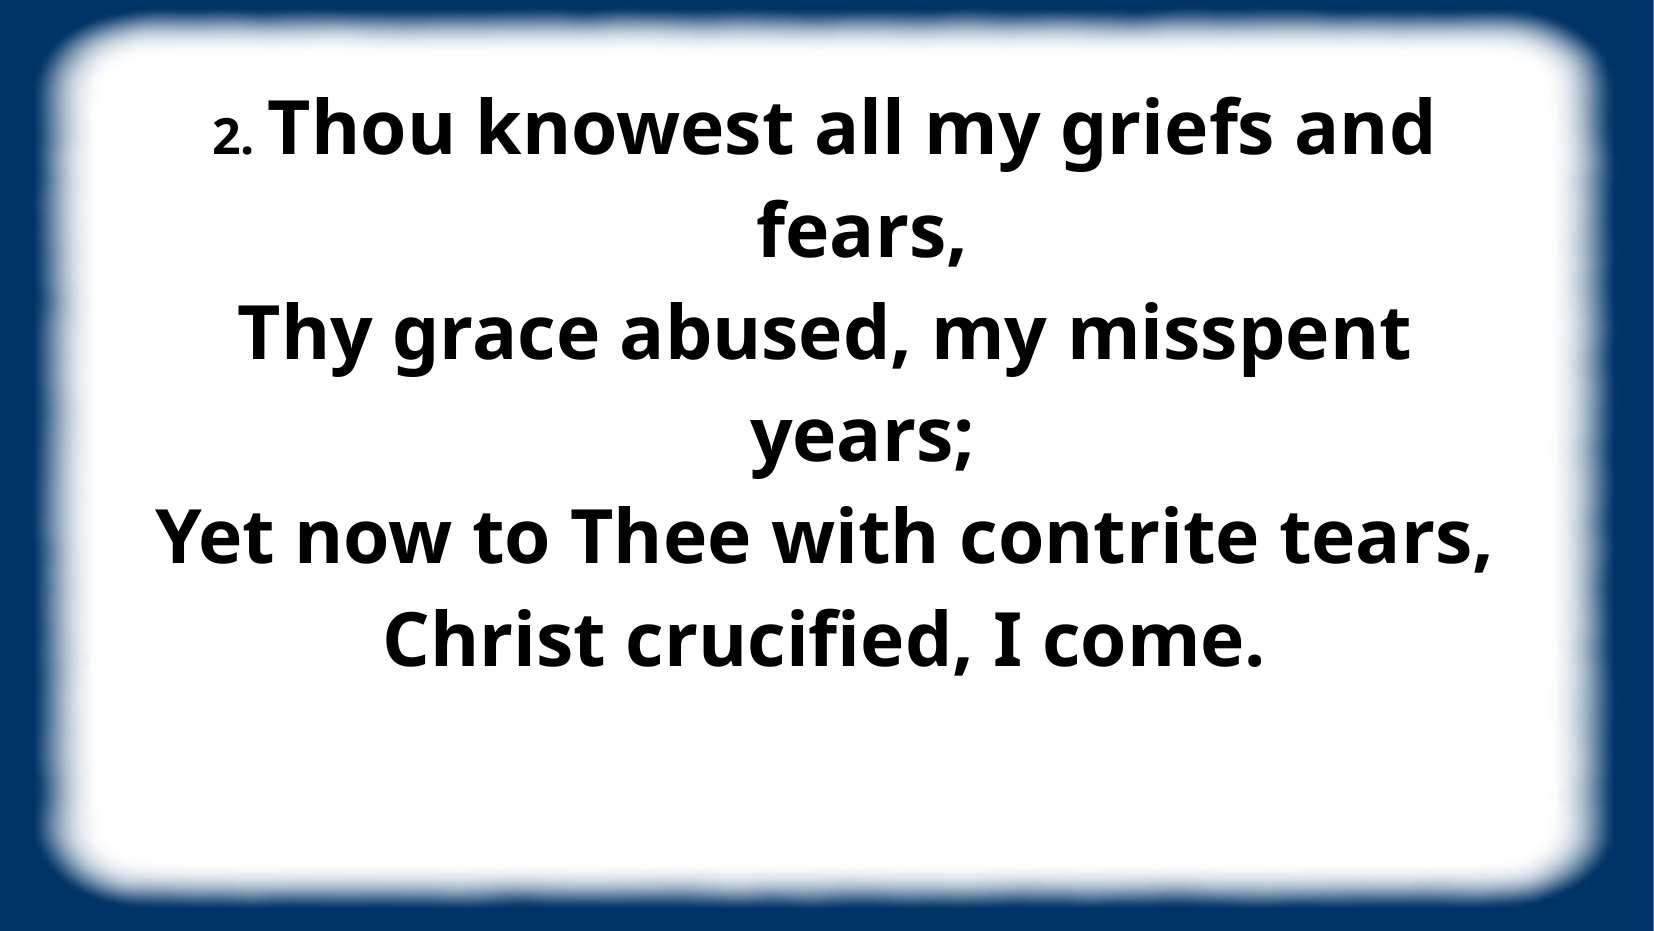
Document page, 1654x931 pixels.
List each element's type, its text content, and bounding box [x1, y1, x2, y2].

picture [0, 0, 1654, 931]
text_box 2. Thou knowest all my griefs and fears, Thy grace abused, my misspent years; Yet now to Thee with contrite tears, Christ crucified, I come. [105, 67, 1546, 571]
